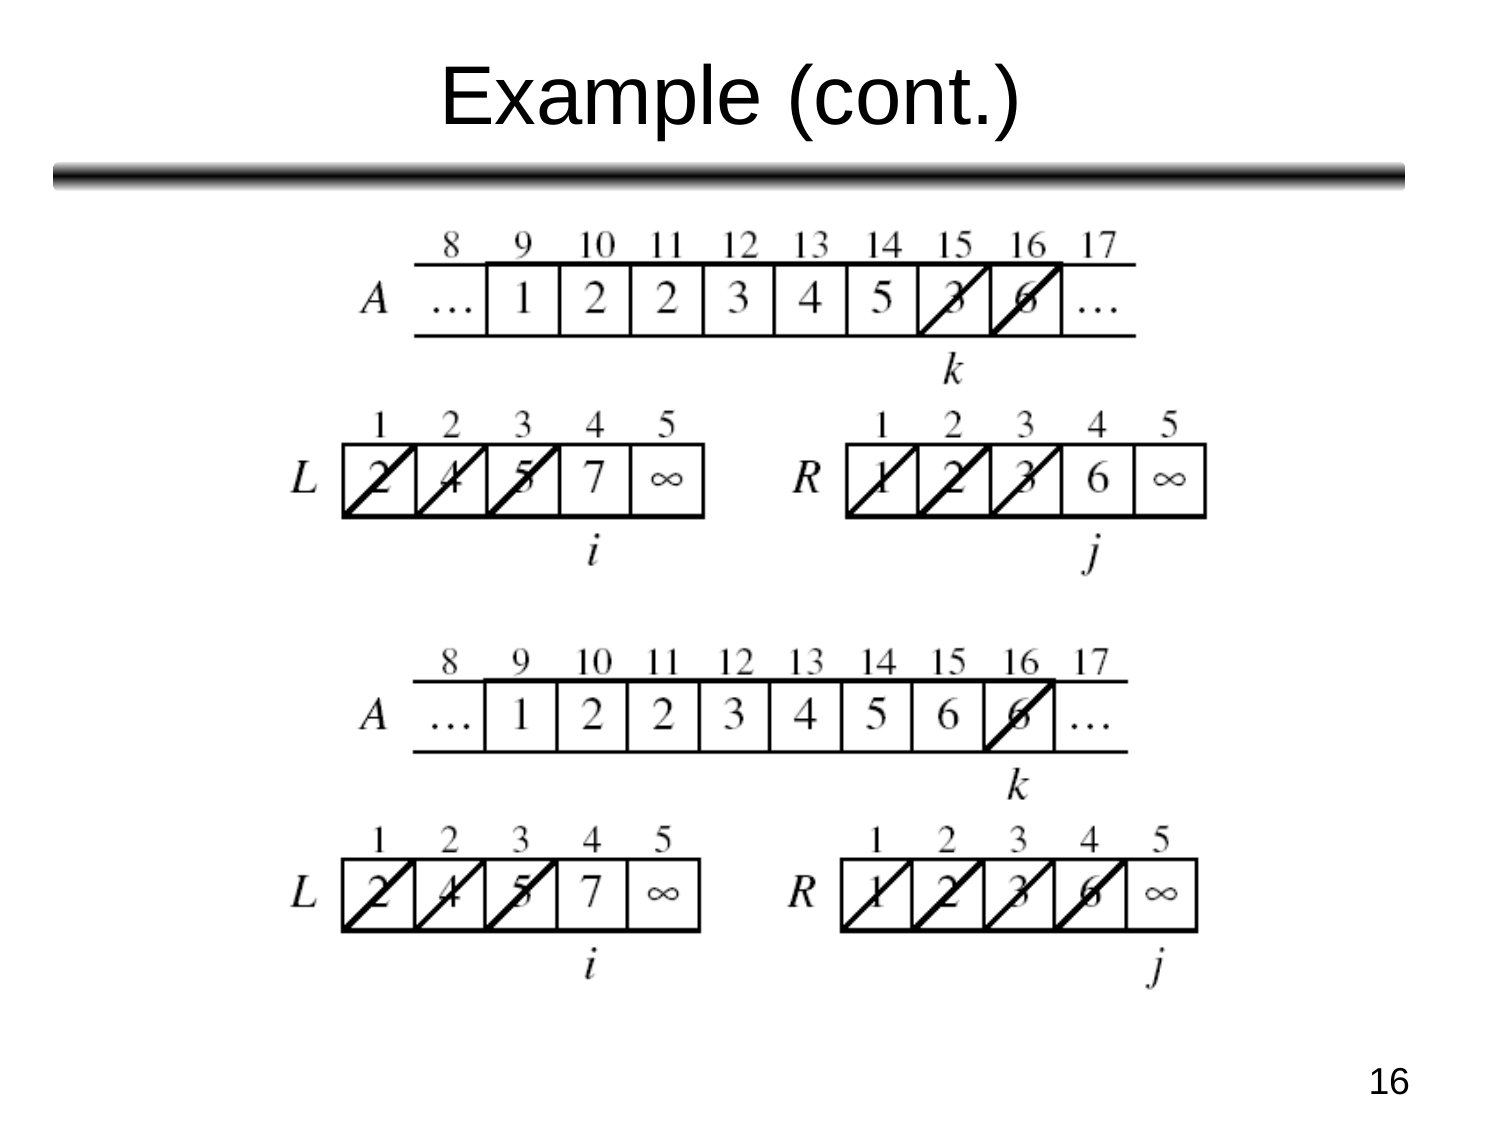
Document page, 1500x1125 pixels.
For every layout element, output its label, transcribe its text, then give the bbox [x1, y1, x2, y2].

title Example (cont.) [55, 16, 1406, 166]
chart [278, 638, 1225, 997]
chart [278, 220, 1225, 589]
